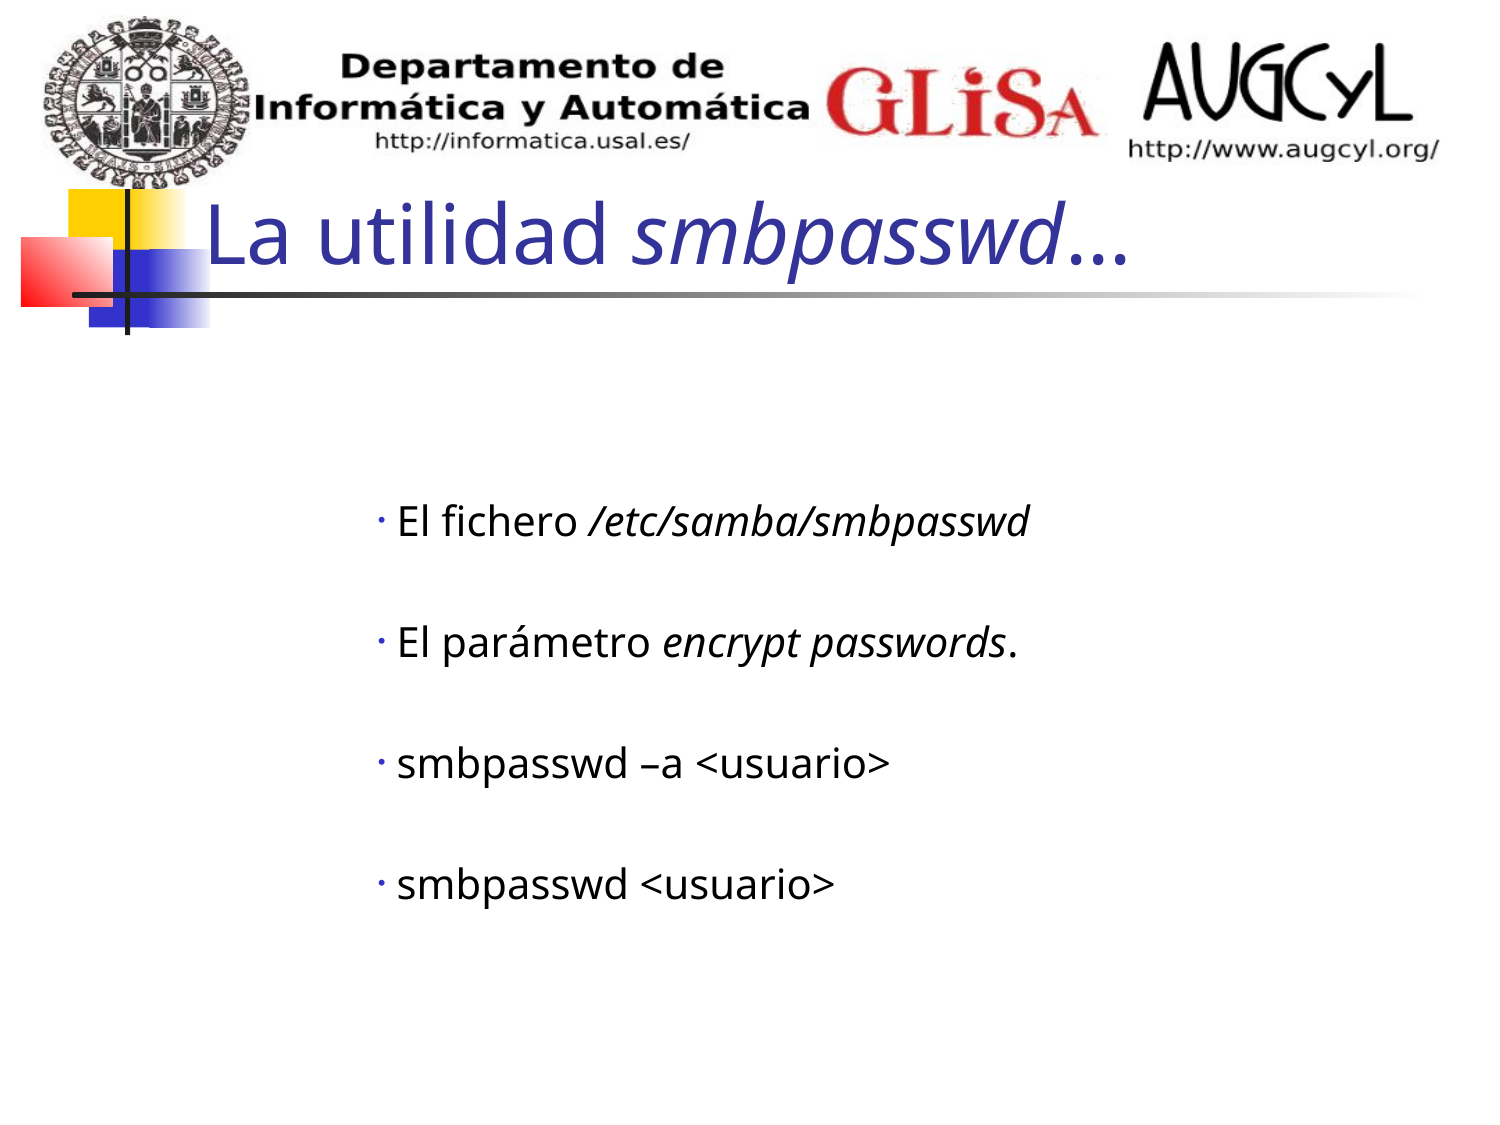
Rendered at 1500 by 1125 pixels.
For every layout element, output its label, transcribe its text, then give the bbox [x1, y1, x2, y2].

picture [41, 15, 1463, 189]
title La utilidad smbpasswd... [188, 101, 1468, 289]
text_box El fichero /etc/samba/smbpasswd El parámetro encrypt passwords. smbpasswd –a <usuario> smbpasswd <usuario> [362, 487, 1413, 951]
